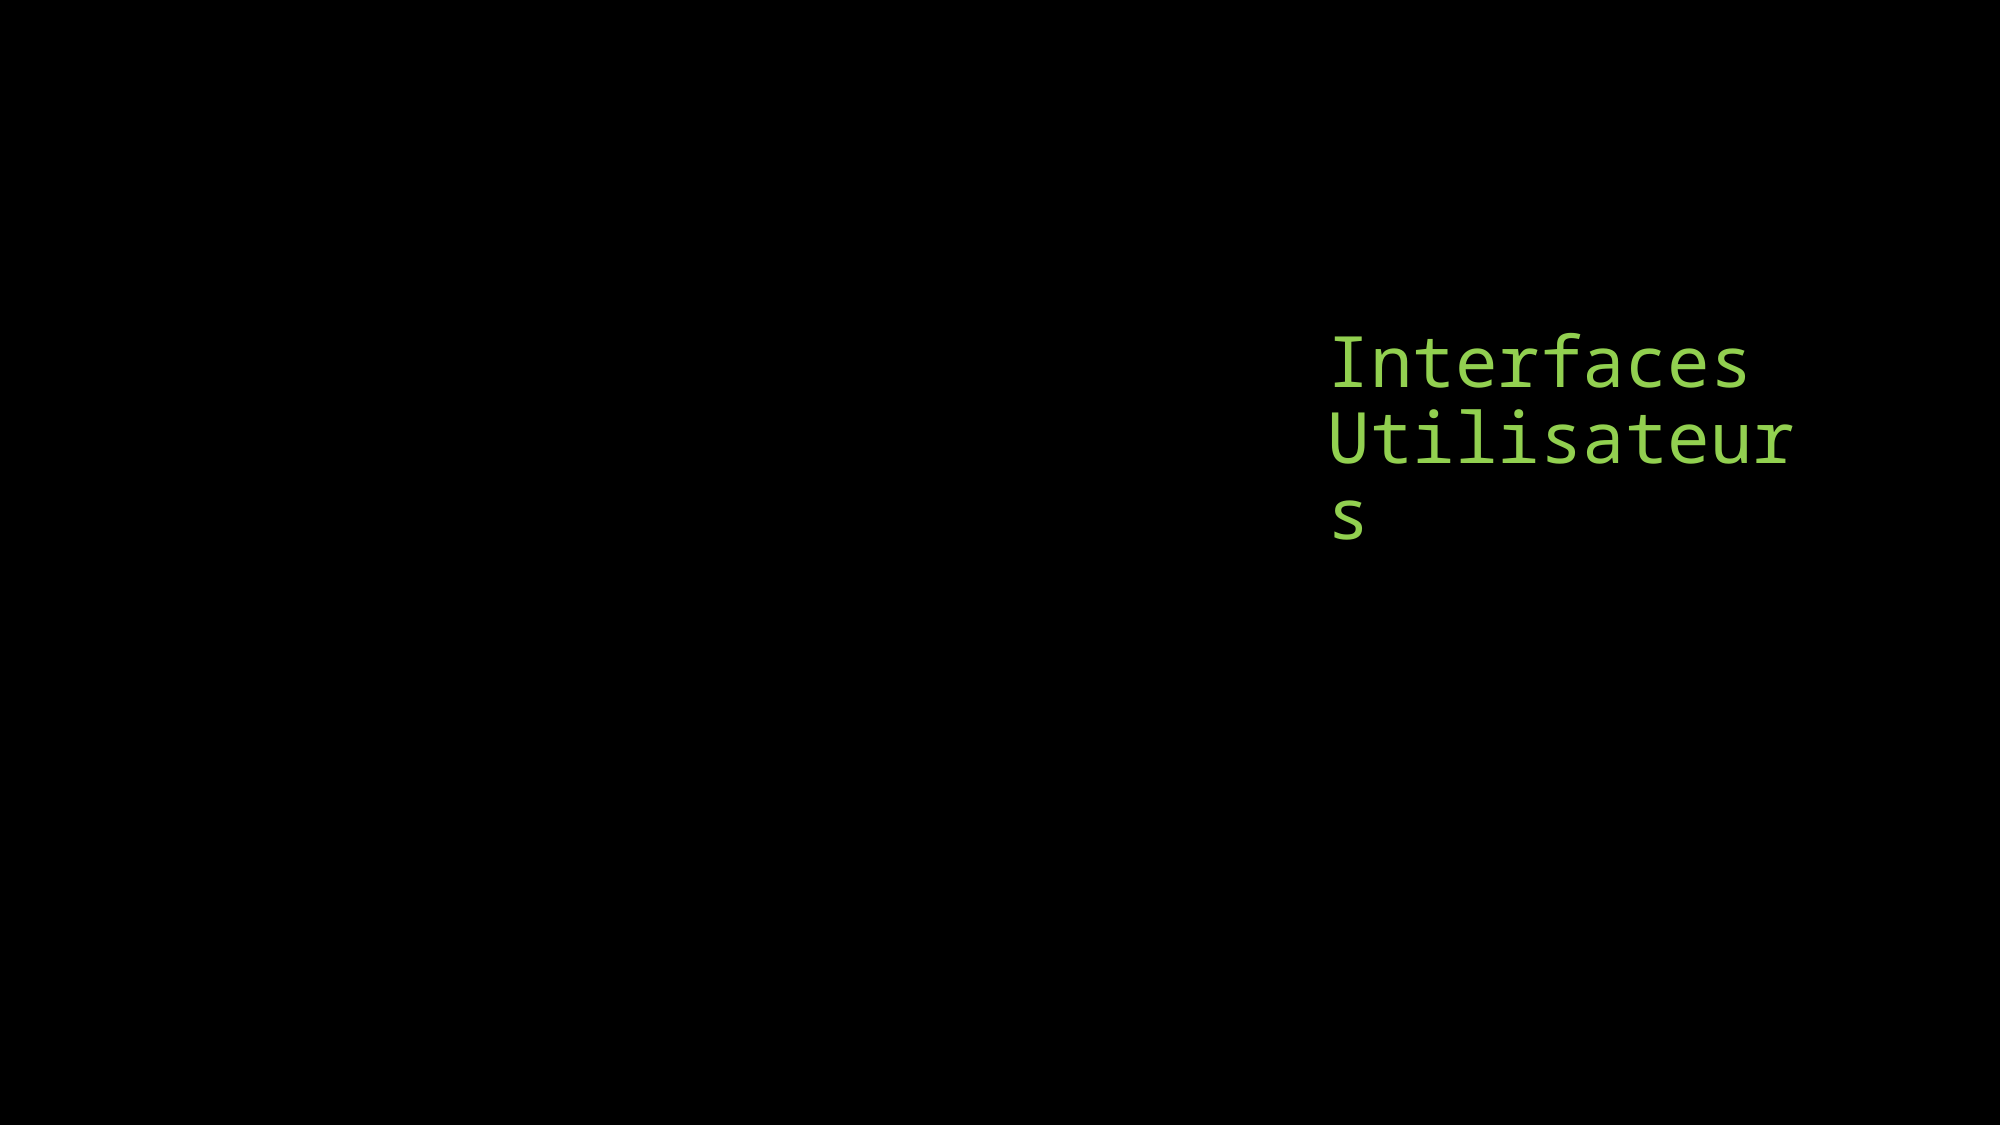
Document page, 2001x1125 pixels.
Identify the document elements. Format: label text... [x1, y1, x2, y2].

title Interfaces Utilisateurs [1312, 262, 1825, 563]
